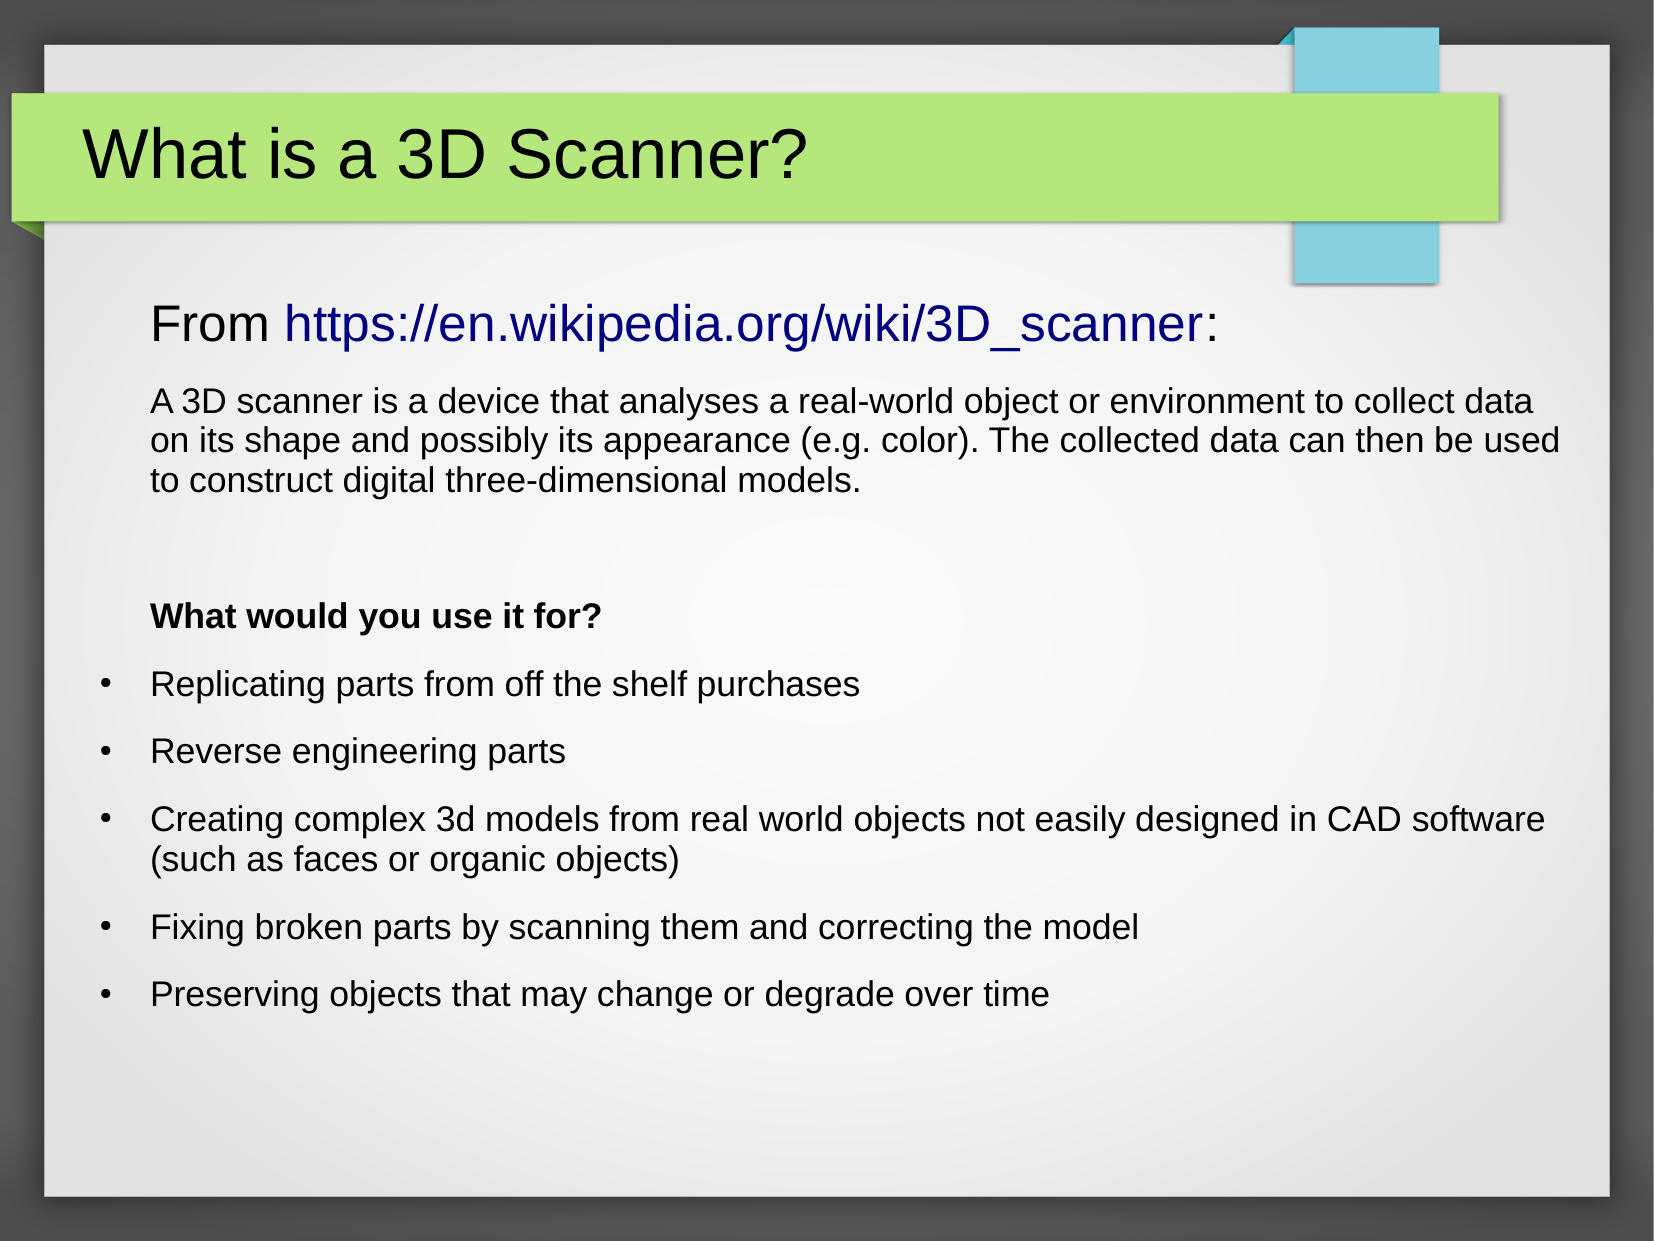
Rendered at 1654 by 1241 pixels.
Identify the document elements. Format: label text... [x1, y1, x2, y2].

picture [0, 0, 1654, 1241]
title What is a 3D Scanner? [82, 94, 1264, 213]
list From https://en.wikipedia.org/wiki/3D_scanner: A 3D scanner is a device that analyses a real-world object or environment to collect data on its shape and possibly its appearance (e.g. color). The collected data can then be used to construct digital three-dimensional models. What would you use it for? Replicating parts from off the shelf purchases Reverse engineering parts Creating complex 3d models from real world objects not easily designed in CAD software (such as faces or organic objects) Fixing broken parts by scanning them and correcting the model Preserving objects that may change or degrade over time [82, 295, 1571, 1015]
